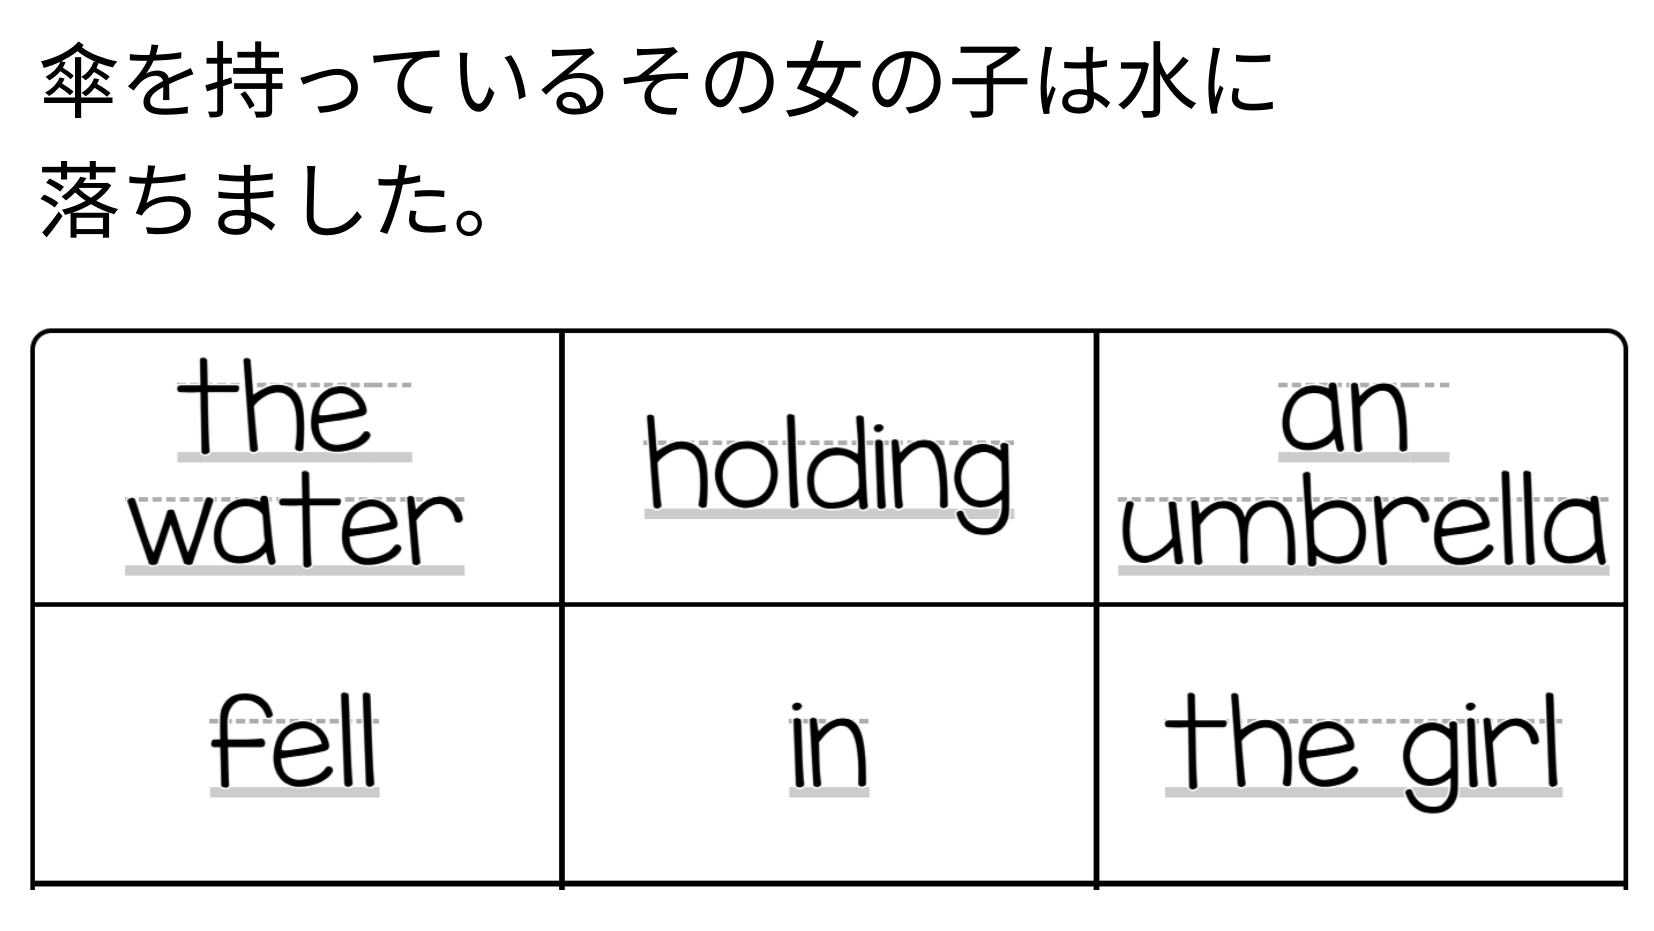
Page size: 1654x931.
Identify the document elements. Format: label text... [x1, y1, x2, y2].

title 傘を持っているその女の子は水に 落ちました。 [37, 19, 1613, 252]
picture [20, 325, 1634, 890]
